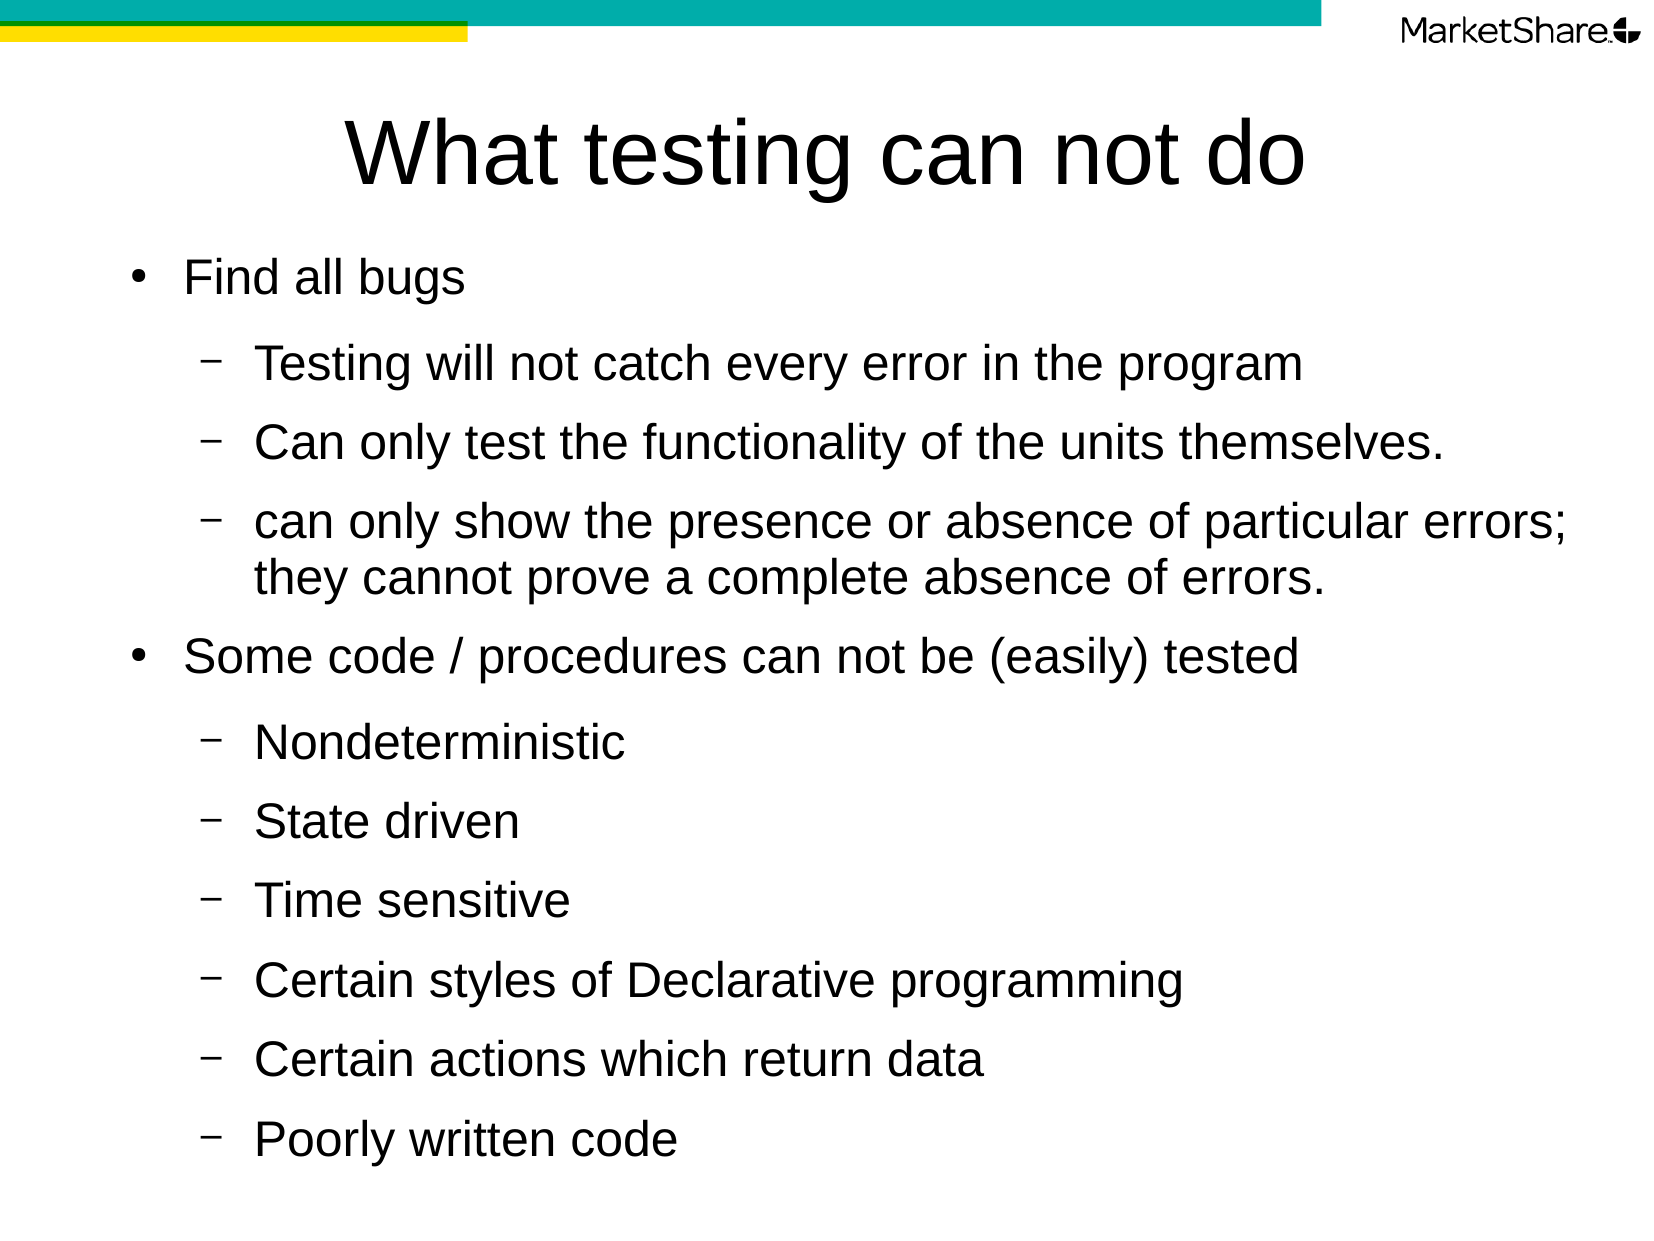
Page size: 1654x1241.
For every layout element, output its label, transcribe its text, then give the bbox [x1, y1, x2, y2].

picture [1390, 1, 1651, 57]
list Find all bugs Testing will not catch every error in the program Can only test the functionality of the units themselves. can only show the presence or absence of particular errors; they cannot prove a complete absence of errors. Some code / procedures can not be (easily) tested Nondeterministic State driven Time sensitive Certain styles of Declarative programming Certain actions which return data Poorly written code [112, 249, 1601, 1241]
title What testing can not do [82, 49, 1571, 257]
